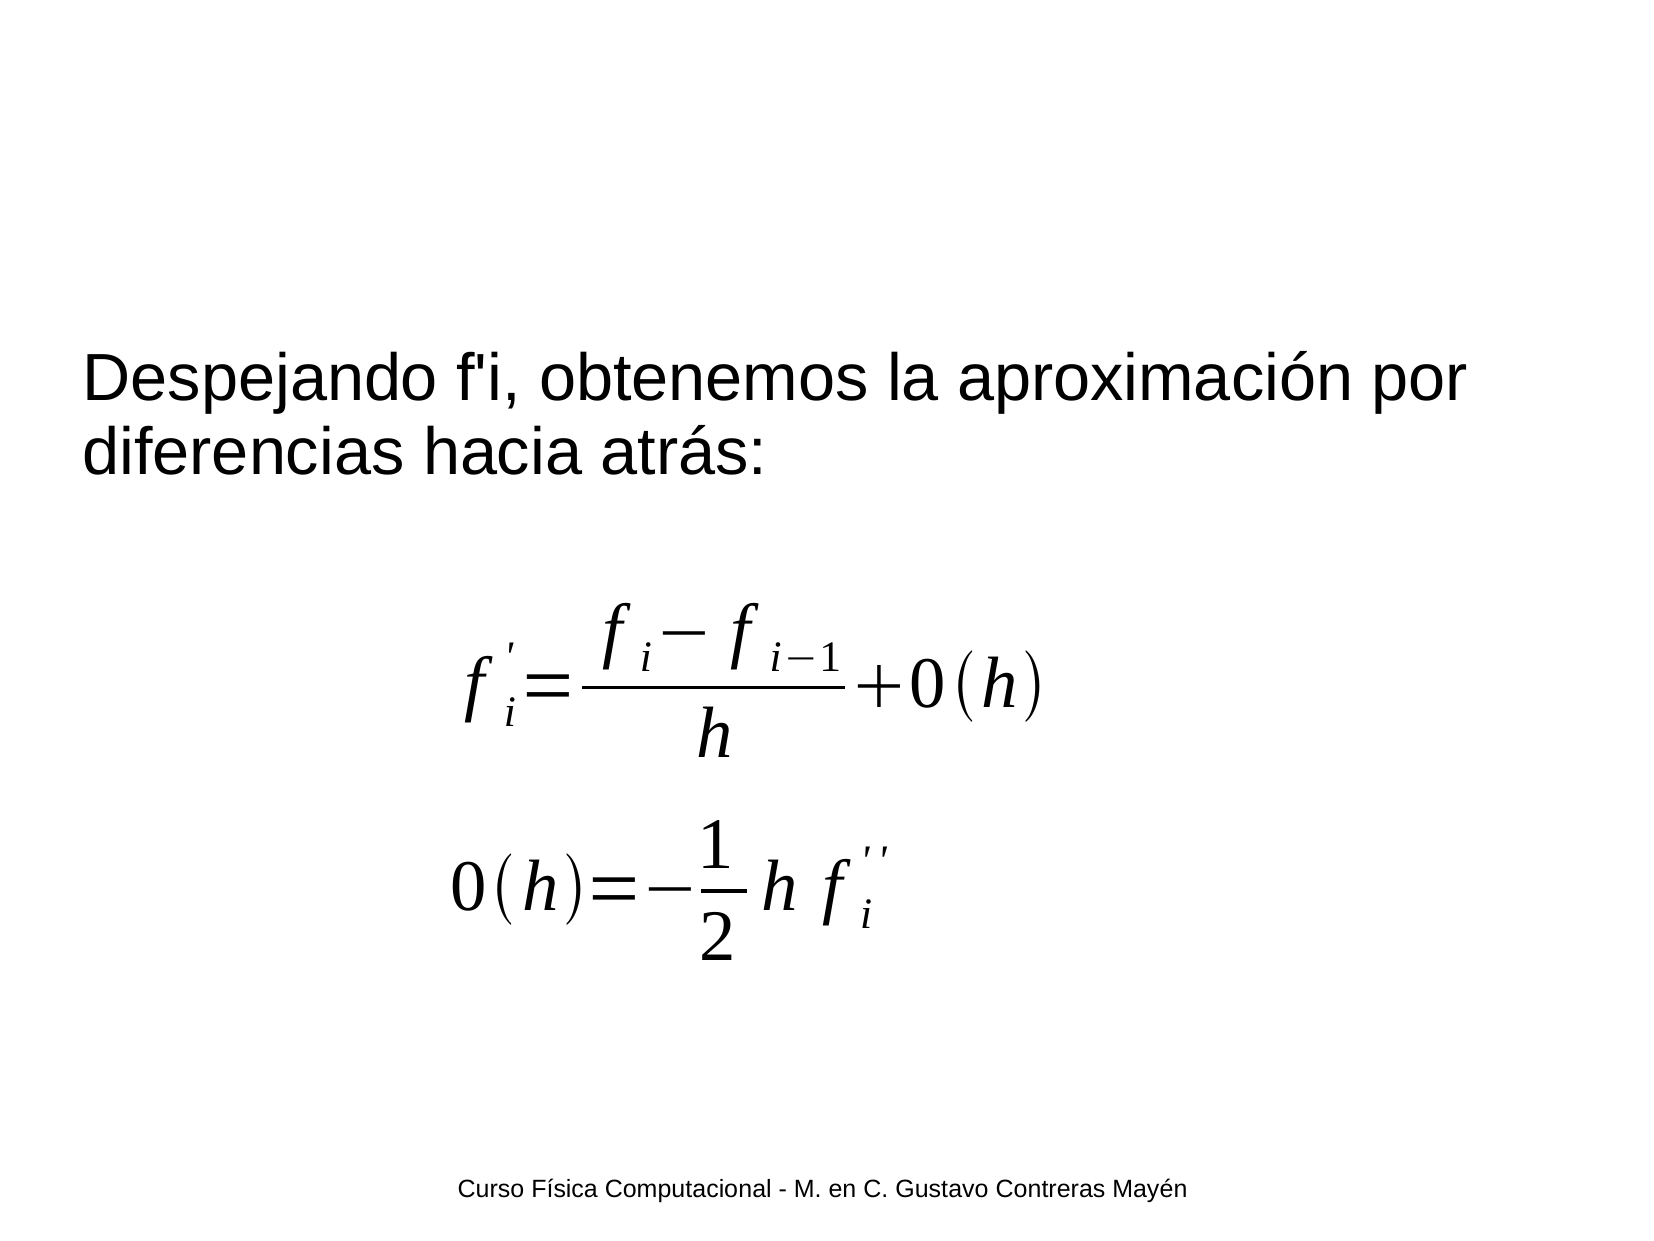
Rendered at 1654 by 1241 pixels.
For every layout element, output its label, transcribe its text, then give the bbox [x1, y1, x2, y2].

subtitle Despejando f'i, obtenemos la aproximación por diferencias hacia atrás: [82, 297, 1571, 532]
chart [442, 590, 1052, 977]
